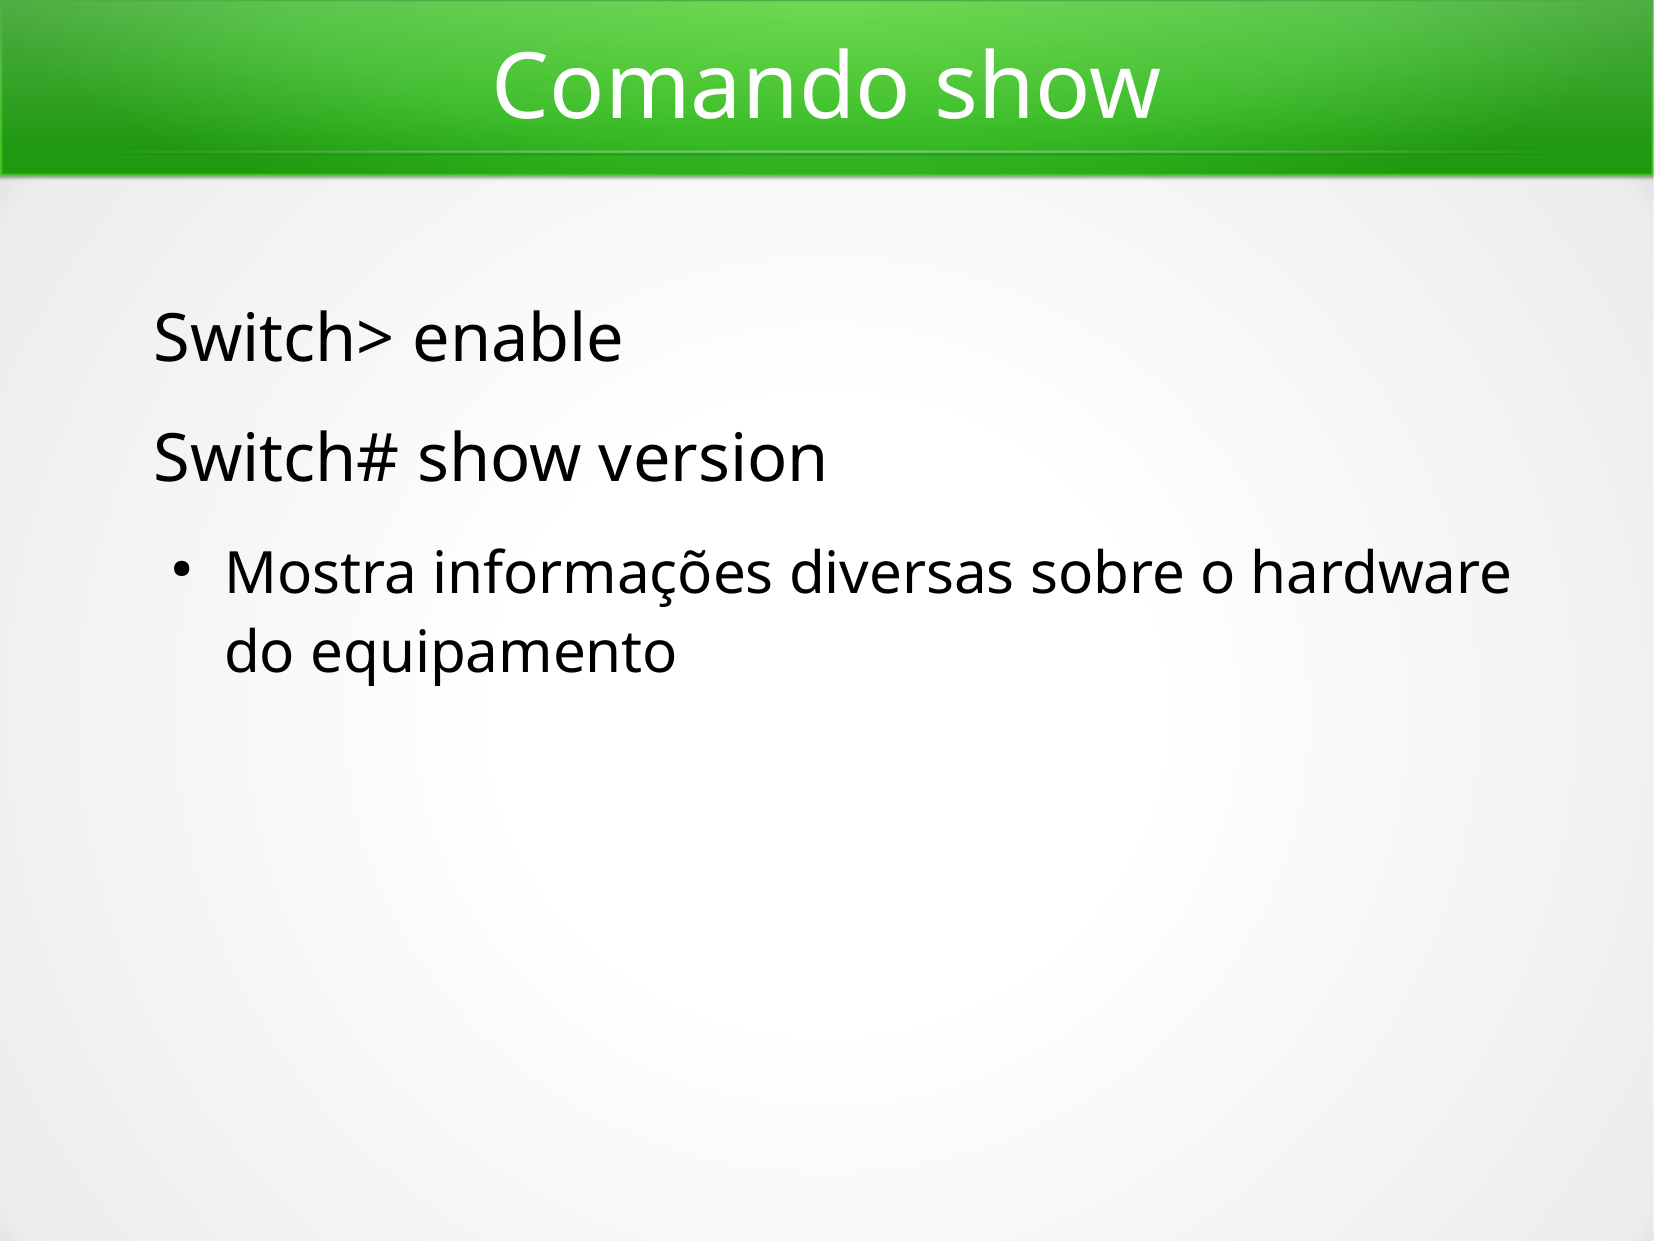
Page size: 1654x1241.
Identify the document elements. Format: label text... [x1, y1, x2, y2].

list Switch> enable Switch# show version Mostra informações diversas sobre o hardware do equipamento [82, 290, 1571, 1010]
title Comando show [82, 11, 1571, 154]
picture [0, 0, 1654, 1241]
